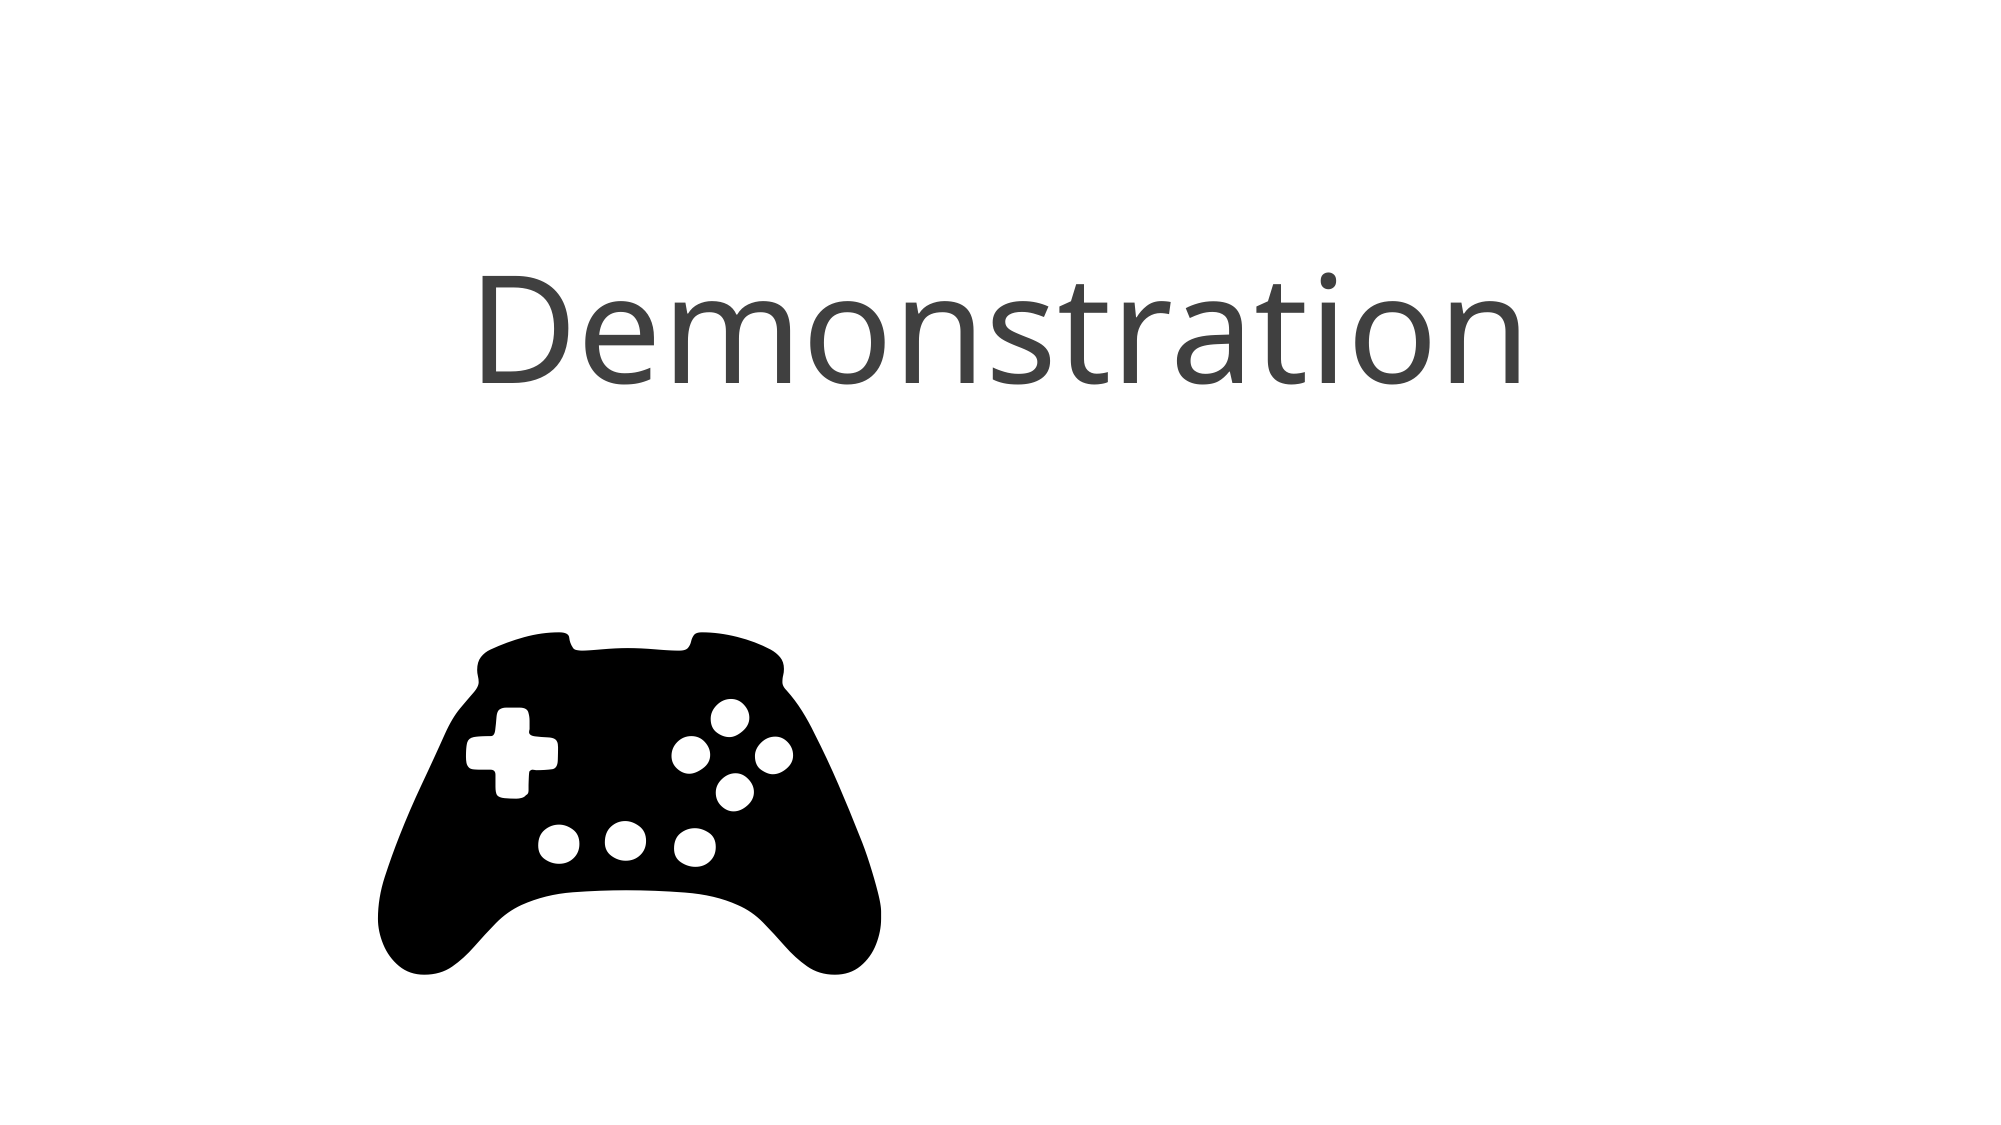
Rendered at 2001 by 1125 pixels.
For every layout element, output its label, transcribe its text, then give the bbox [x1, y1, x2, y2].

text_box 🎮👾 [337, 525, 1651, 1125]
title Demonstration [249, 222, 1750, 428]
